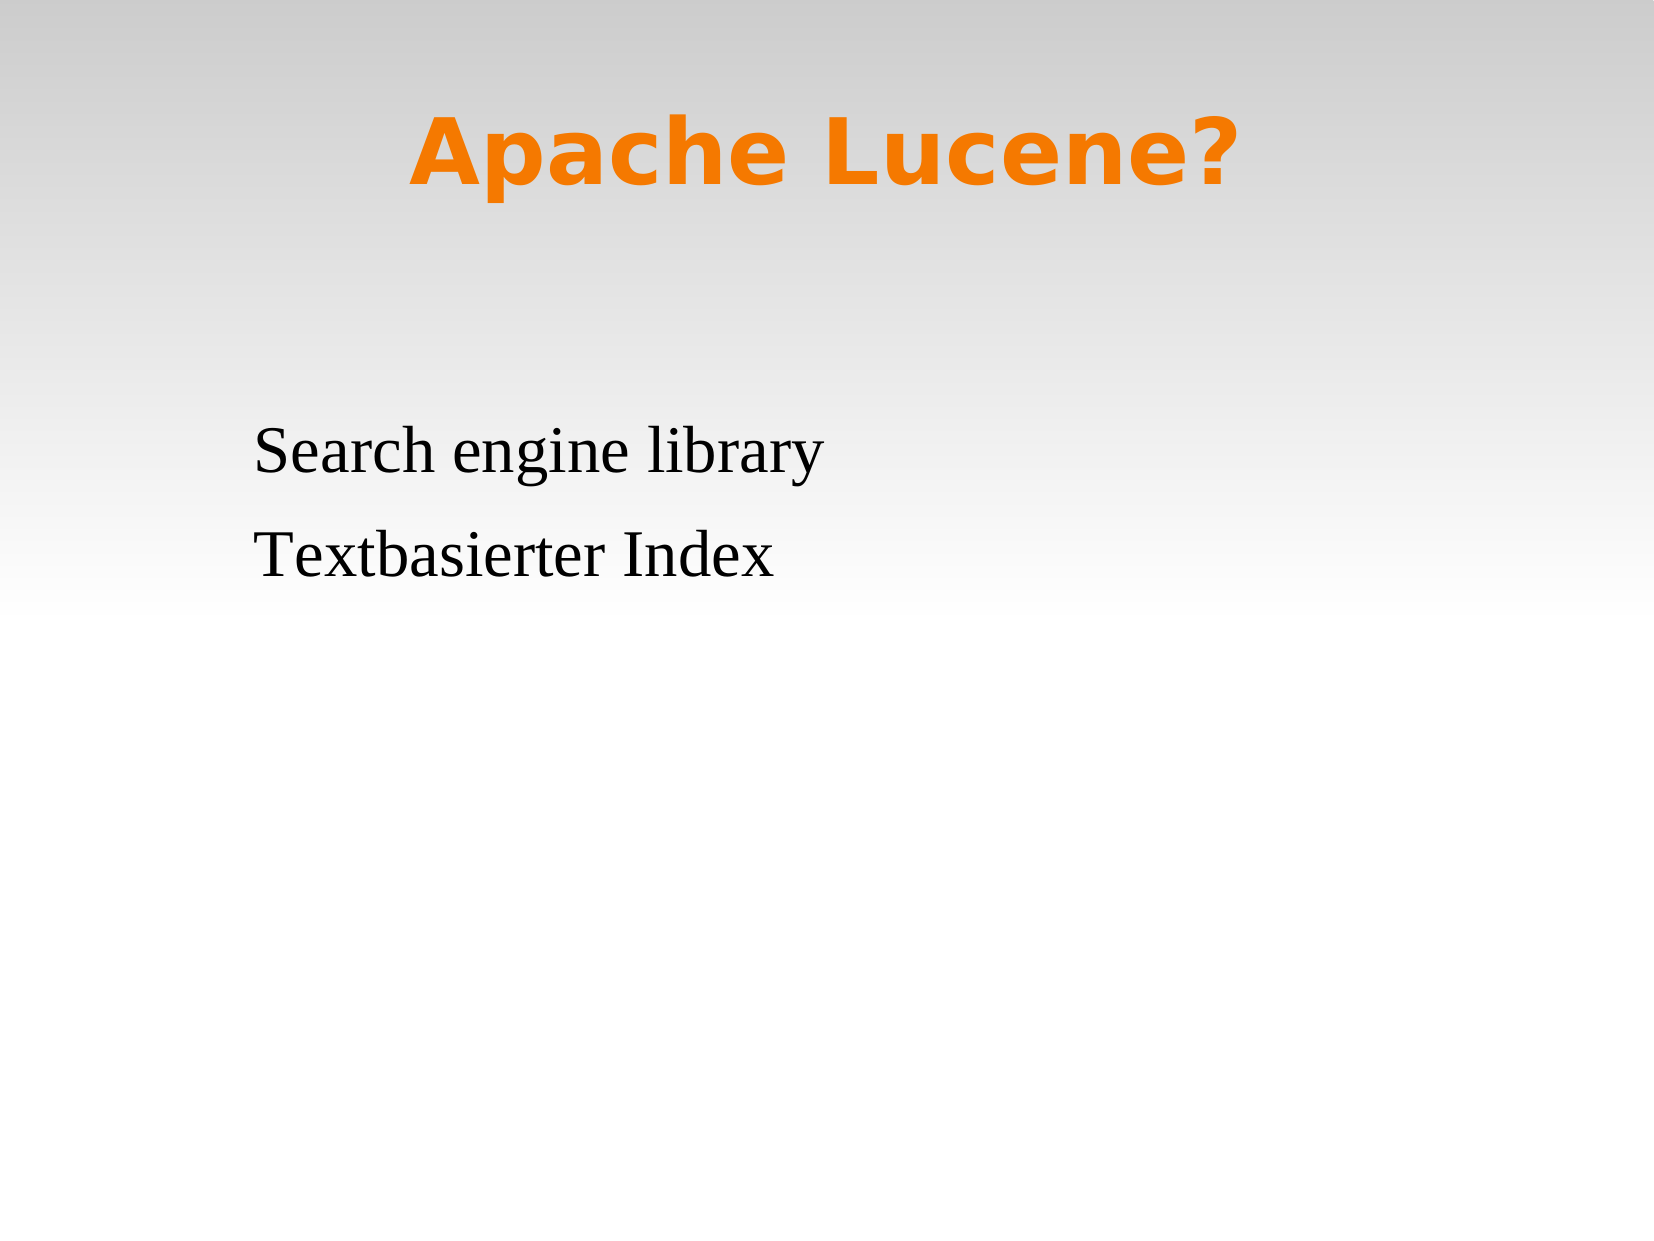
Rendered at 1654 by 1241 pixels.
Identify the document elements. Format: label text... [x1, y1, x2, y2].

list Search engine library Textbasierter Index [236, 413, 1571, 1094]
title Apache Lucene? [82, 49, 1571, 257]
